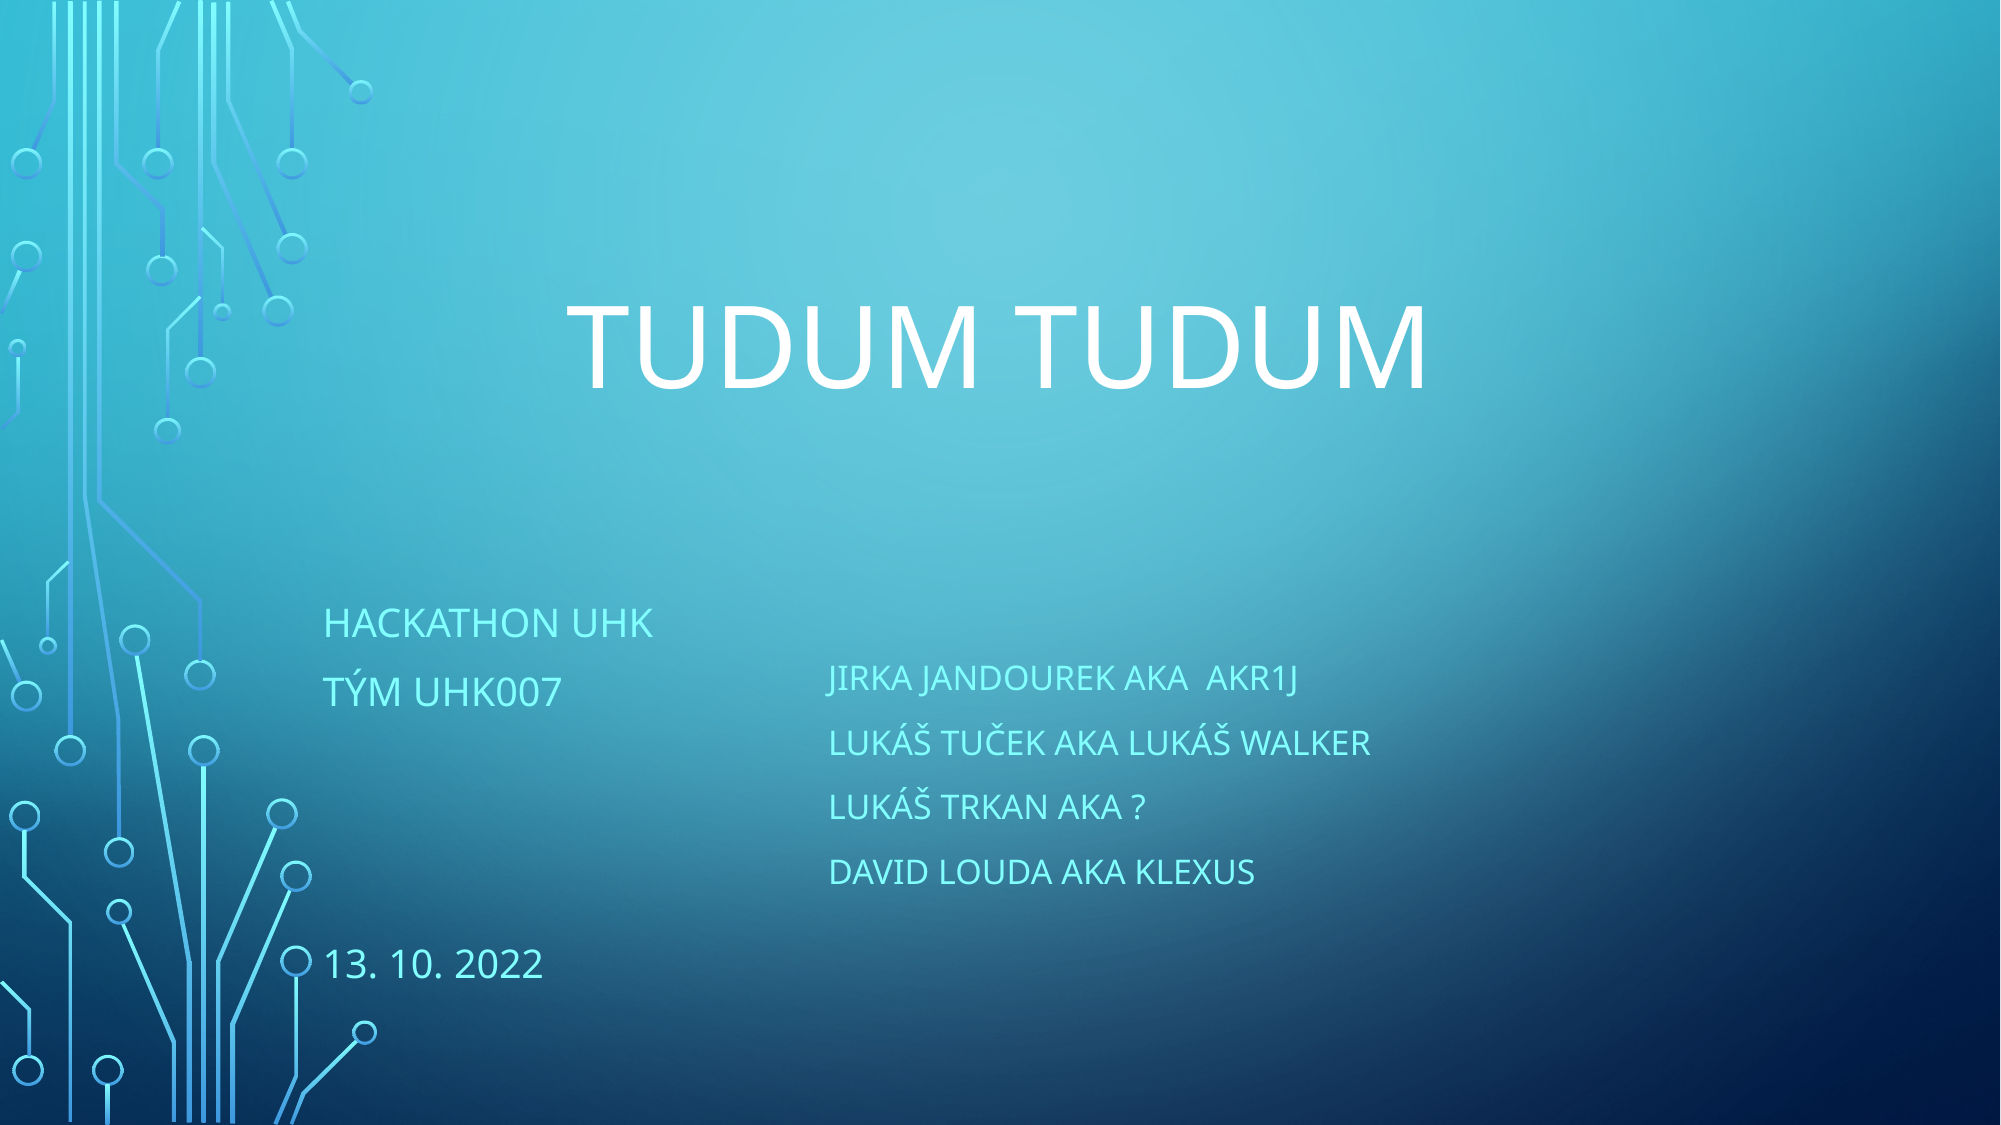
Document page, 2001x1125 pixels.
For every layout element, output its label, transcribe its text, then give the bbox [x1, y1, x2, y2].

subtitle Hackathon UHK Tým UHK007 13. 10. 2022 [307, 590, 894, 1005]
text_box Jirka Jandourek aka akr1j Lukáš Tuček aka Lukáš walker Lukáš trkan aka ? David Louda aka klexus [813, 583, 1400, 936]
title Tudum Tudum [278, 122, 1722, 421]
